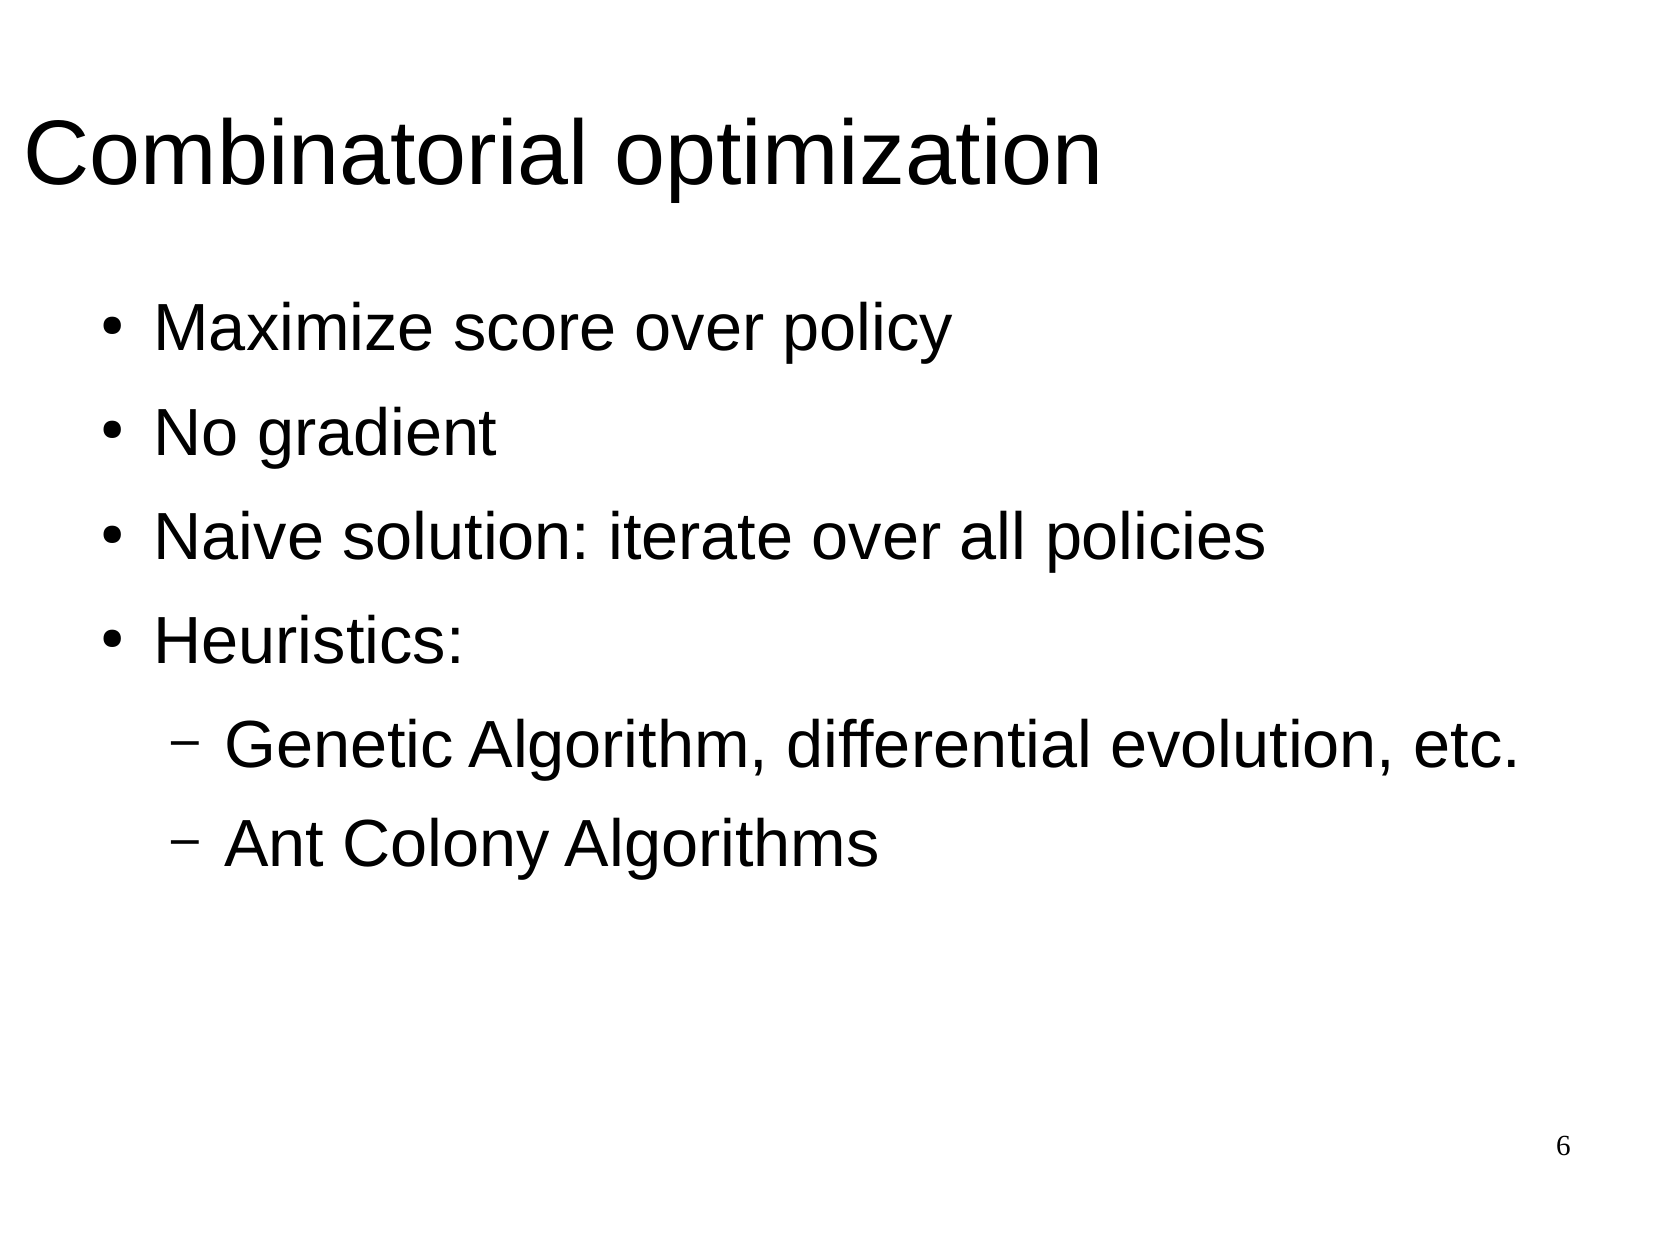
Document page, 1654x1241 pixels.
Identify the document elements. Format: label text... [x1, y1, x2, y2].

list Maximize score over policy No gradient Naive solution: iterate over all policies Heuristics: Genetic Algorithm, differential evolution, etc. Ant Colony Algorithms [82, 290, 1571, 1010]
title Combinatorial optimization [23, 49, 1512, 257]
